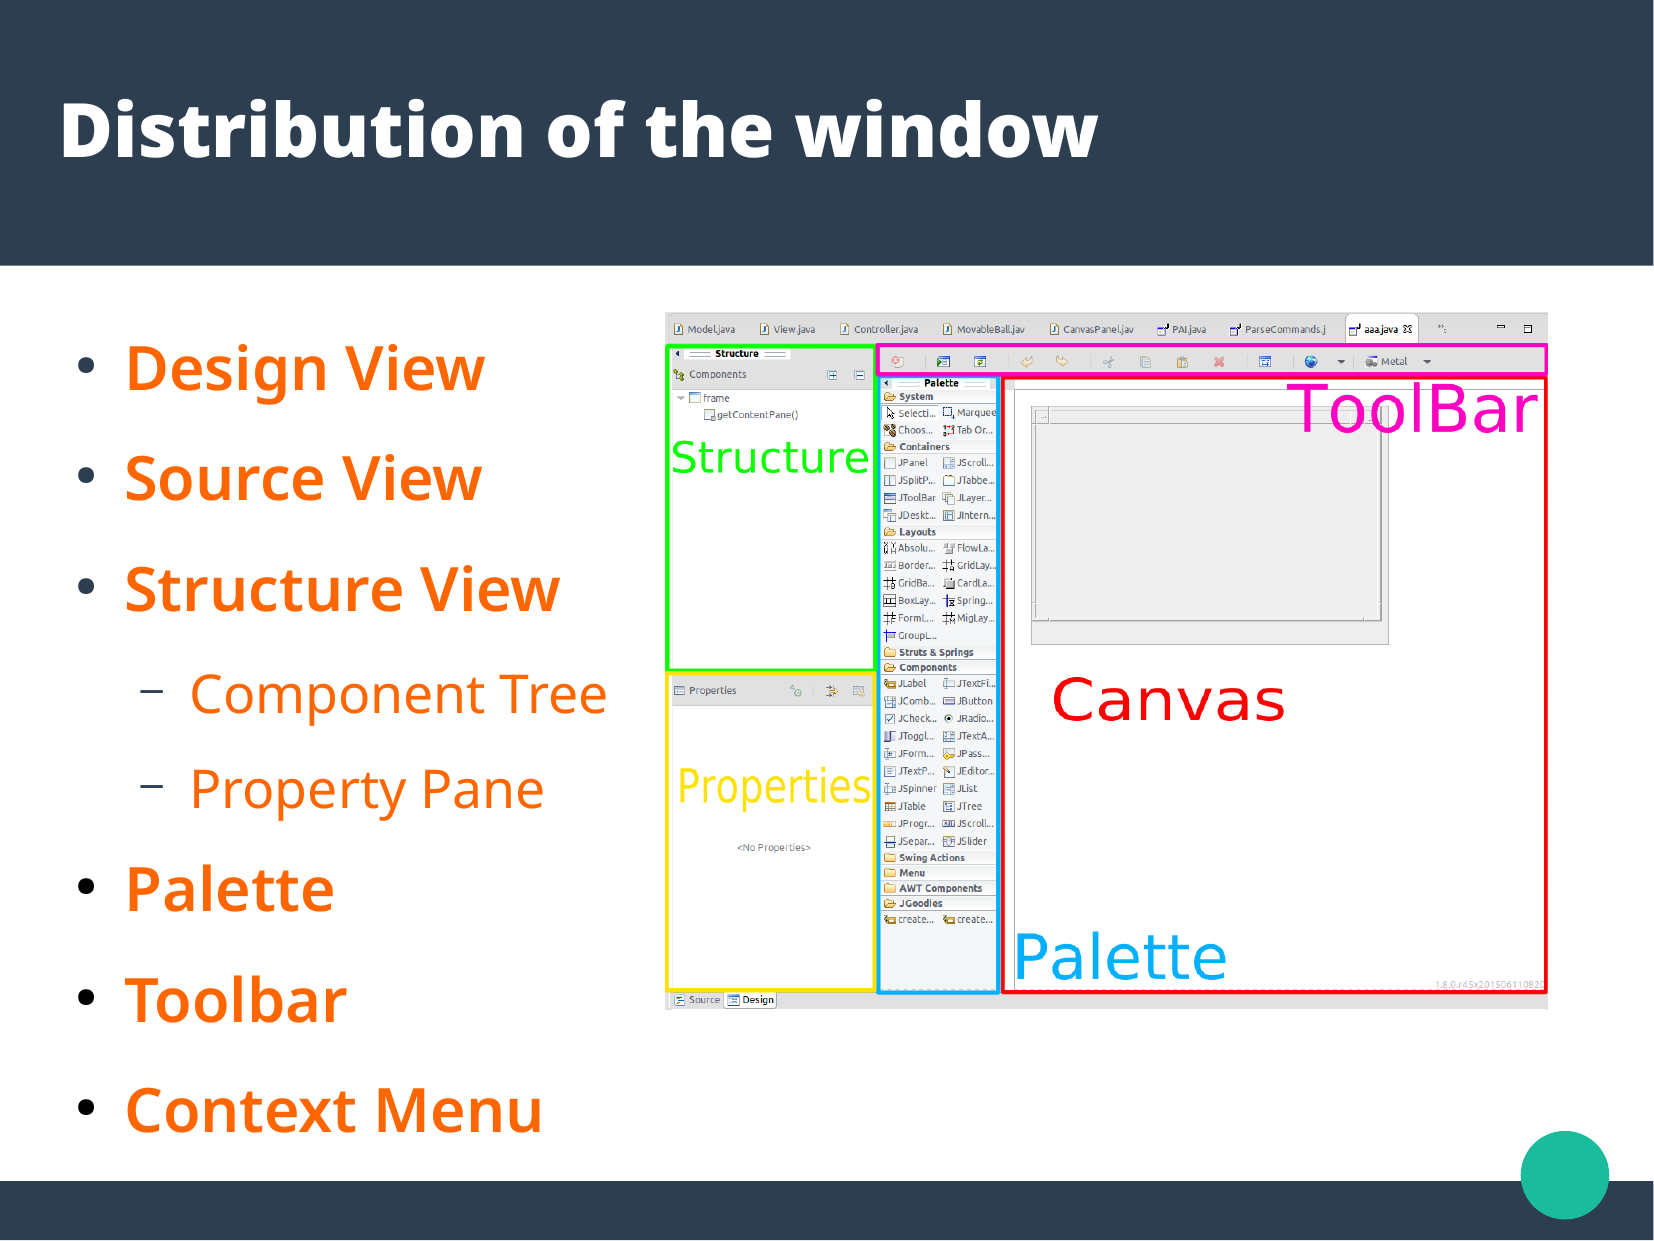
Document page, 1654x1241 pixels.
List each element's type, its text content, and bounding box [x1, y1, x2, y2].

picture [665, 312, 1548, 1010]
list Design View Source View Structure View Component Tree Property Pane Palette Toolbar Context Menu [59, 324, 1595, 1152]
title Distribution of the window [59, 49, 1595, 207]
